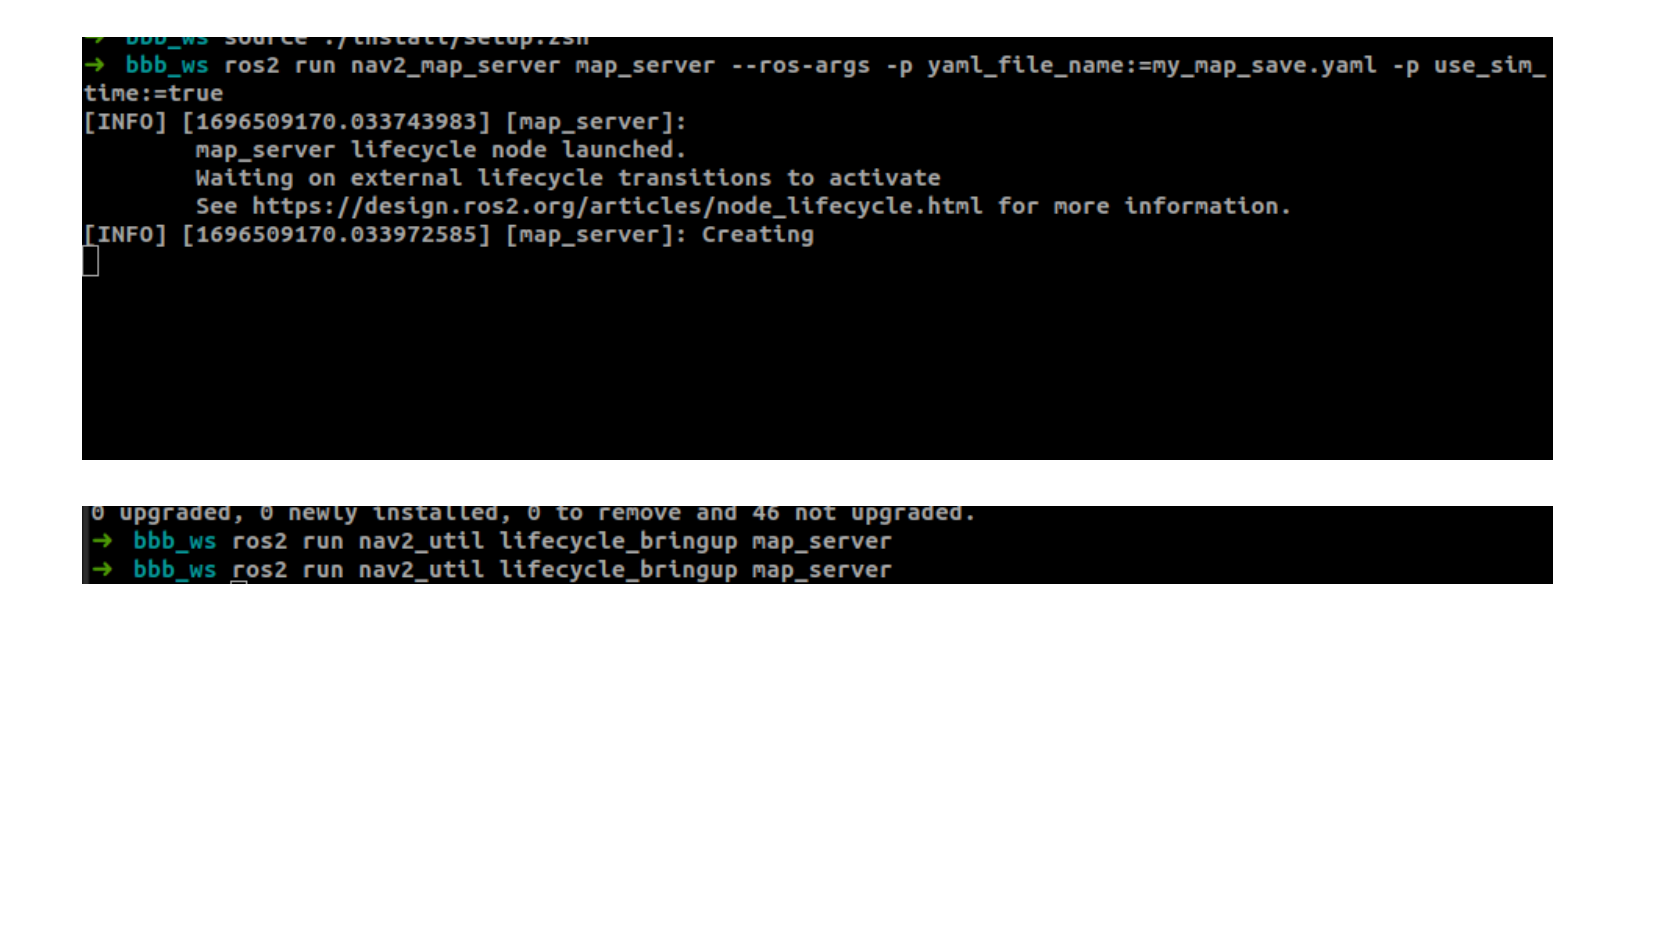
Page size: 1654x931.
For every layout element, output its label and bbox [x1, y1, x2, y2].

picture [82, 37, 1553, 460]
picture [82, 506, 1553, 584]
